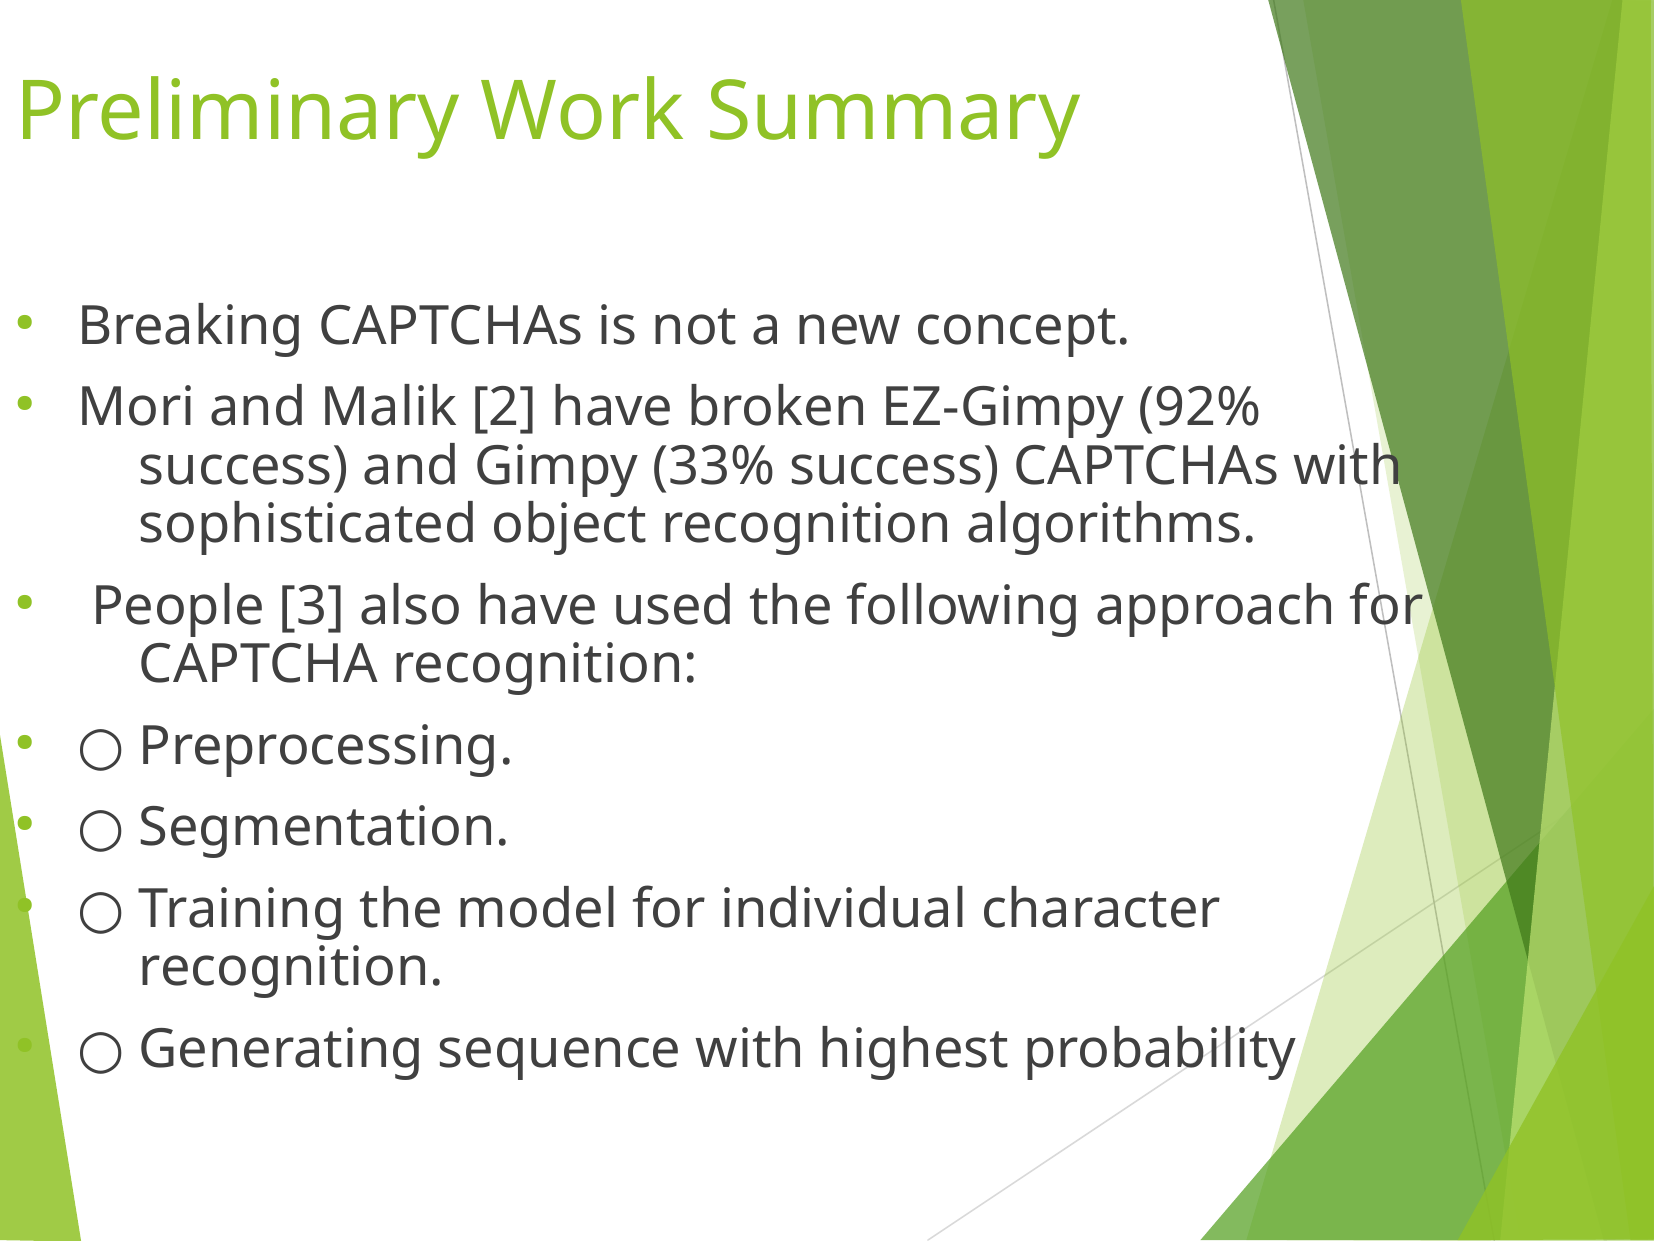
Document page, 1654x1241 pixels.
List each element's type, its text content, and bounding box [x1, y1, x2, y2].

list Breaking CAPTCHAs is not a new concept. Mori and Malik [2] have broken EZ-Gimpy (92% success) and Gimpy (33% success) CAPTCHAs with sophisticated object recognition algorithms. People [3] also have used the following approach for CAPTCHA recognition: ○ Preprocessing. ○ Segmentation. ○ Training the model for individual character recognition. ○ Generating sequence with highest probability [0, 290, 1489, 1109]
title Preliminary Work Summary [0, 49, 1489, 257]
